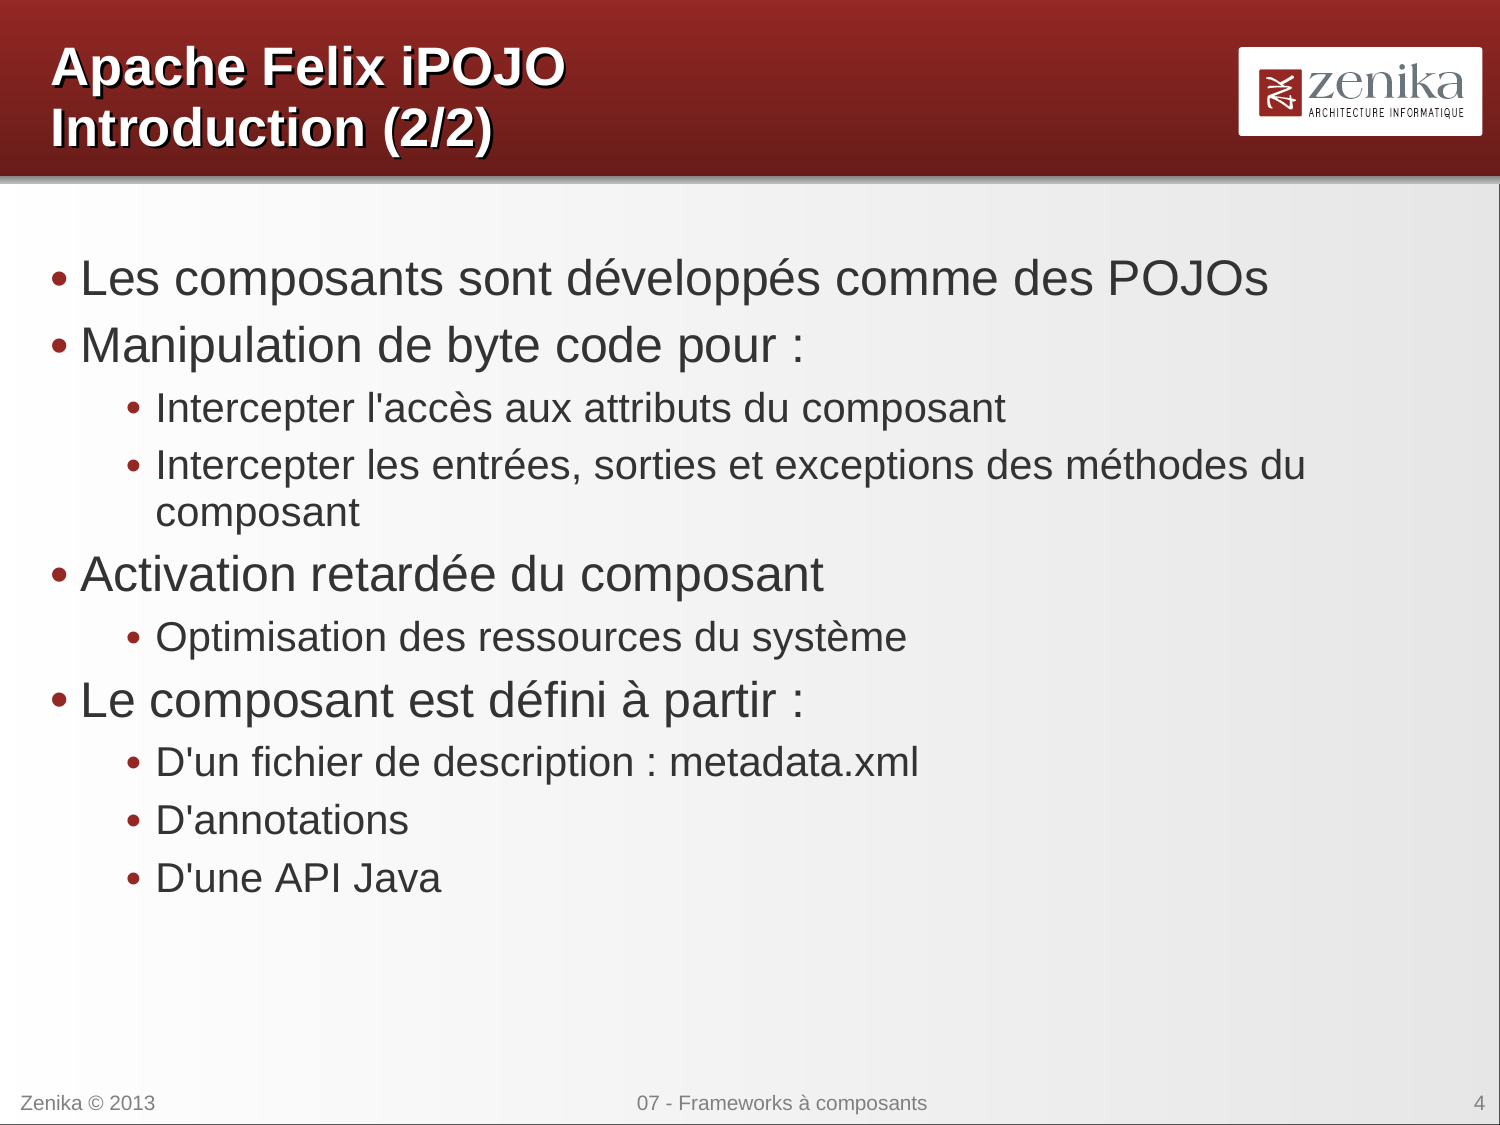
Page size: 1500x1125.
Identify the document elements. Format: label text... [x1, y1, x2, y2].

list Les composants sont développés comme des POJOs Manipulation de byte code pour : Intercepter l'accès aux attributs du composant Intercepter les entrées, sorties et exceptions des méthodes du composant Activation retardée du composant Optimisation des ressources du système Le composant est défini à partir : D'un fichier de description : metadata.xml D'annotations D'une API Java [50, 249, 1435, 1079]
picture [1257, 58, 1464, 125]
title Apache Felix iPOJO Introduction (2/2) [50, 22, 1206, 172]
